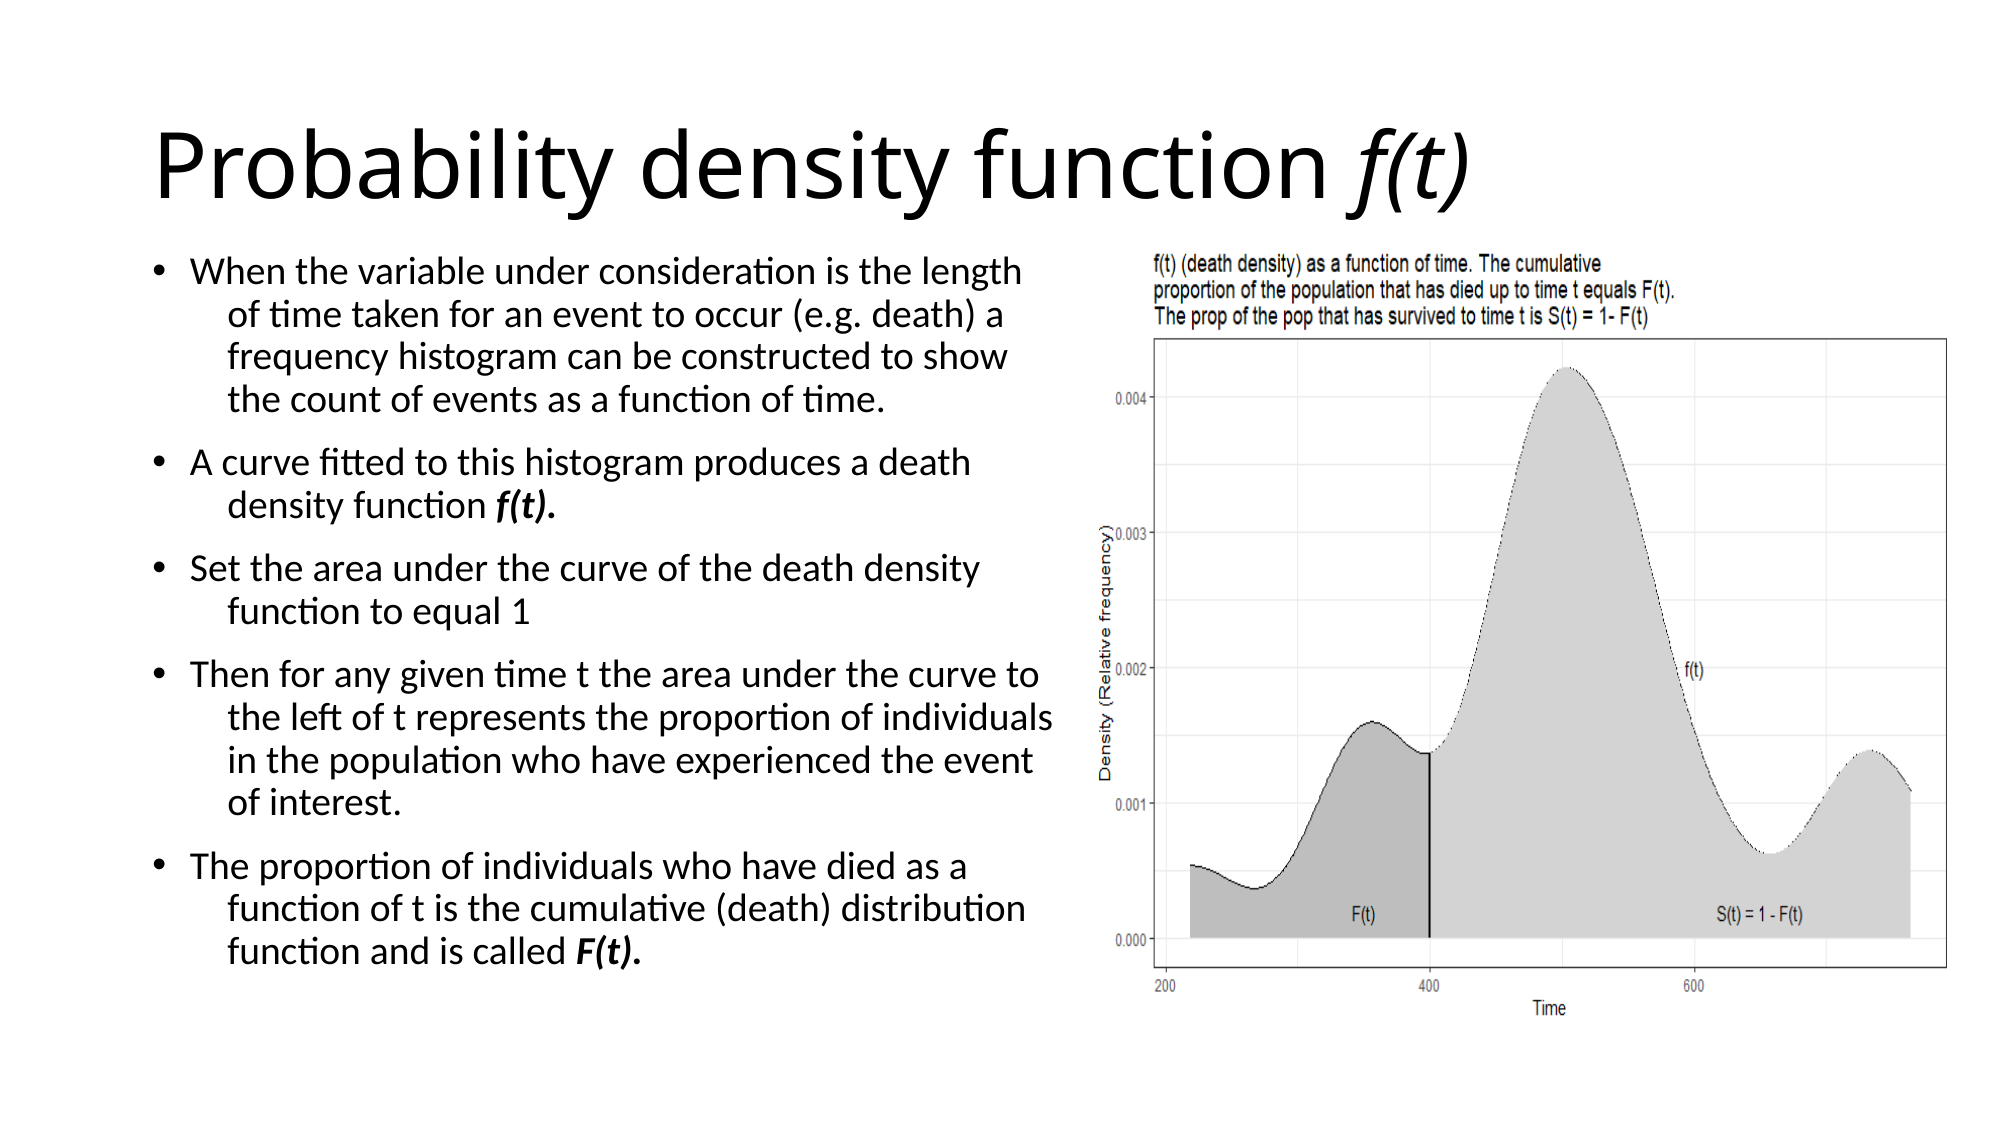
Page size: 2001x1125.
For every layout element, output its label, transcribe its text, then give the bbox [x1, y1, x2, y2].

list When the variable under consideration is the length of time taken for an event to occur (e.g. death) a frequency histogram can be constructed to show the count of events as a function of time. A curve fitted to this histogram produces a death density function f(t). Set the area under the curve of the death density function to equal 1 Then for any given time t the area under the curve to the left of t represents the proportion of individuals in the population who have experienced the event of interest. The proportion of individuals who have died as a function of t is the cumulative (death) distribution function and is called F(t). [137, 243, 1073, 1066]
title Probability density function f(t) [137, 59, 1863, 278]
picture [1092, 243, 1949, 1026]
